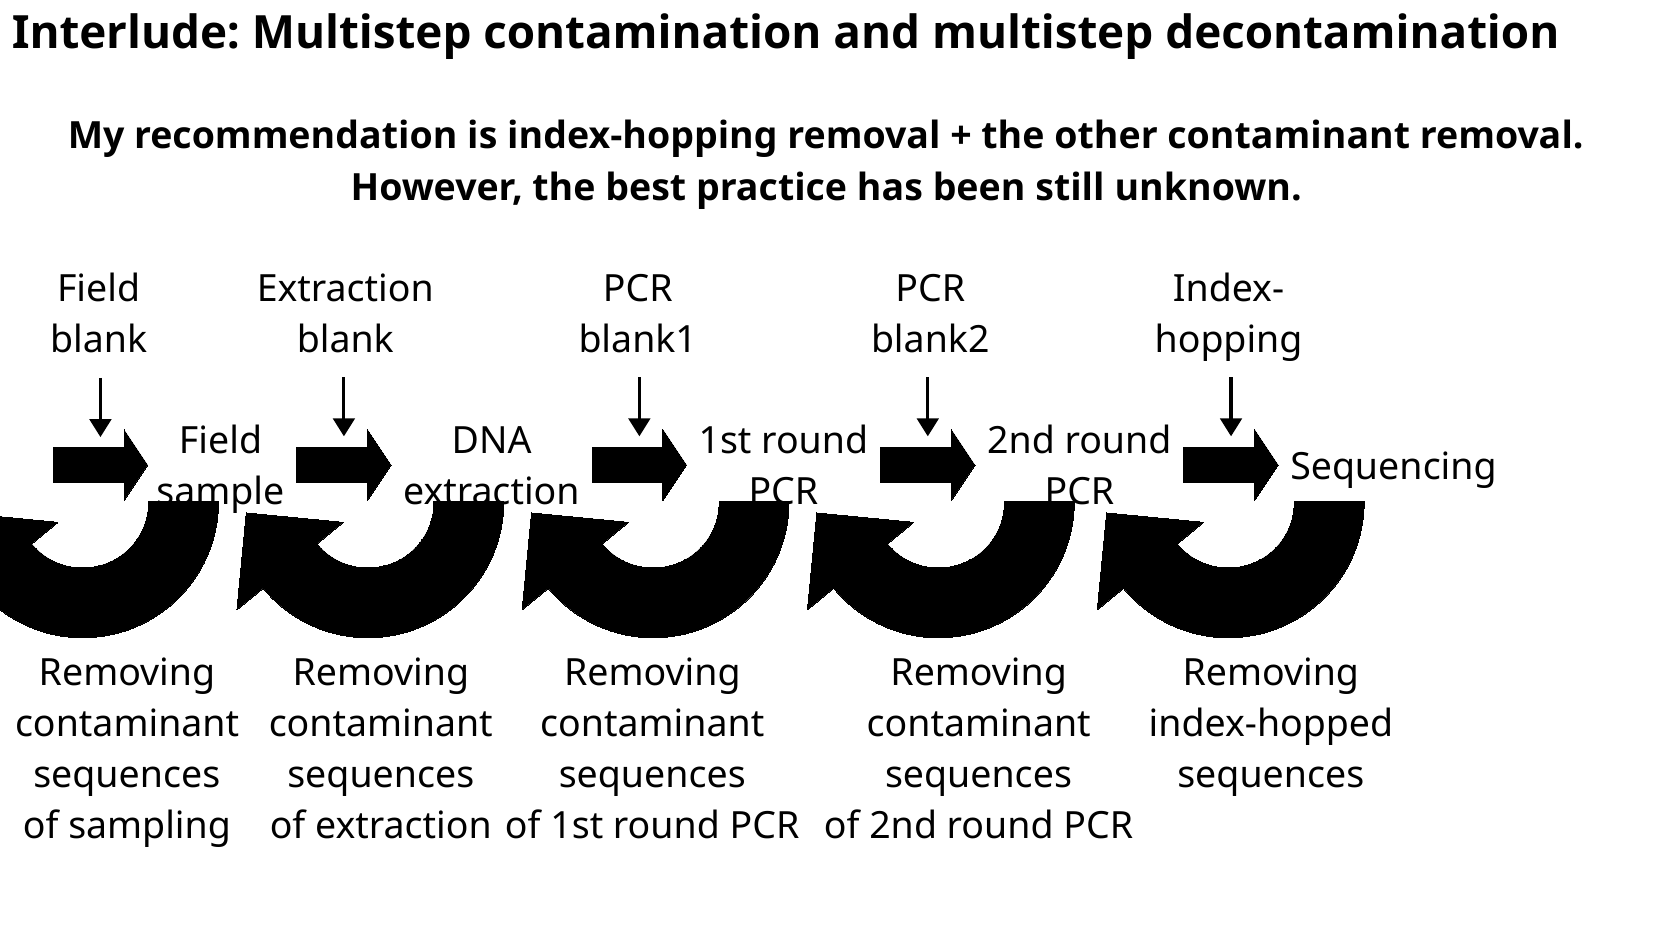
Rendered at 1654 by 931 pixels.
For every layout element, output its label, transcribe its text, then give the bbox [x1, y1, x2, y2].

text_box 2nd round PCR [972, 406, 1187, 524]
text_box [592, 429, 687, 501]
text_box Extraction blank [242, 253, 449, 371]
text_box [1097, 501, 1365, 637]
text_box Removing contaminant sequences of 2nd round PCR [815, 637, 1149, 857]
text_box [236, 501, 504, 637]
text_box PCR blank1 [563, 253, 713, 371]
text_box [296, 429, 392, 501]
text_box [807, 501, 1075, 637]
text_box DNA extraction [388, 406, 595, 524]
text_box Removing contaminant sequences of 1st round PCR [508, 637, 815, 857]
text_box [522, 501, 790, 637]
text_box Field sample [141, 406, 300, 524]
text_box PCR blank2 [856, 253, 1005, 371]
text_box Index- hopping [1139, 253, 1318, 371]
title Interlude: Multistep contamination and multistep decontamination [11, 0, 1642, 130]
text_box Removing contaminant sequences of sampling [0, 638, 255, 857]
text_box Field blank [35, 253, 163, 371]
text_box 1st round PCR [683, 406, 884, 524]
text_box Removing contaminant sequences of extraction [254, 637, 508, 857]
text_box [880, 429, 976, 501]
text_box [53, 429, 148, 501]
text_box My recommendation is index-hopping removal + the other contaminant removal. However, the best practice has been still unknown. [53, 101, 1601, 219]
text_box [0, 501, 219, 638]
text_box Removing index-hopped sequences [1133, 637, 1409, 806]
text_box Sequencing [1275, 432, 1512, 499]
text_box [1183, 429, 1279, 501]
